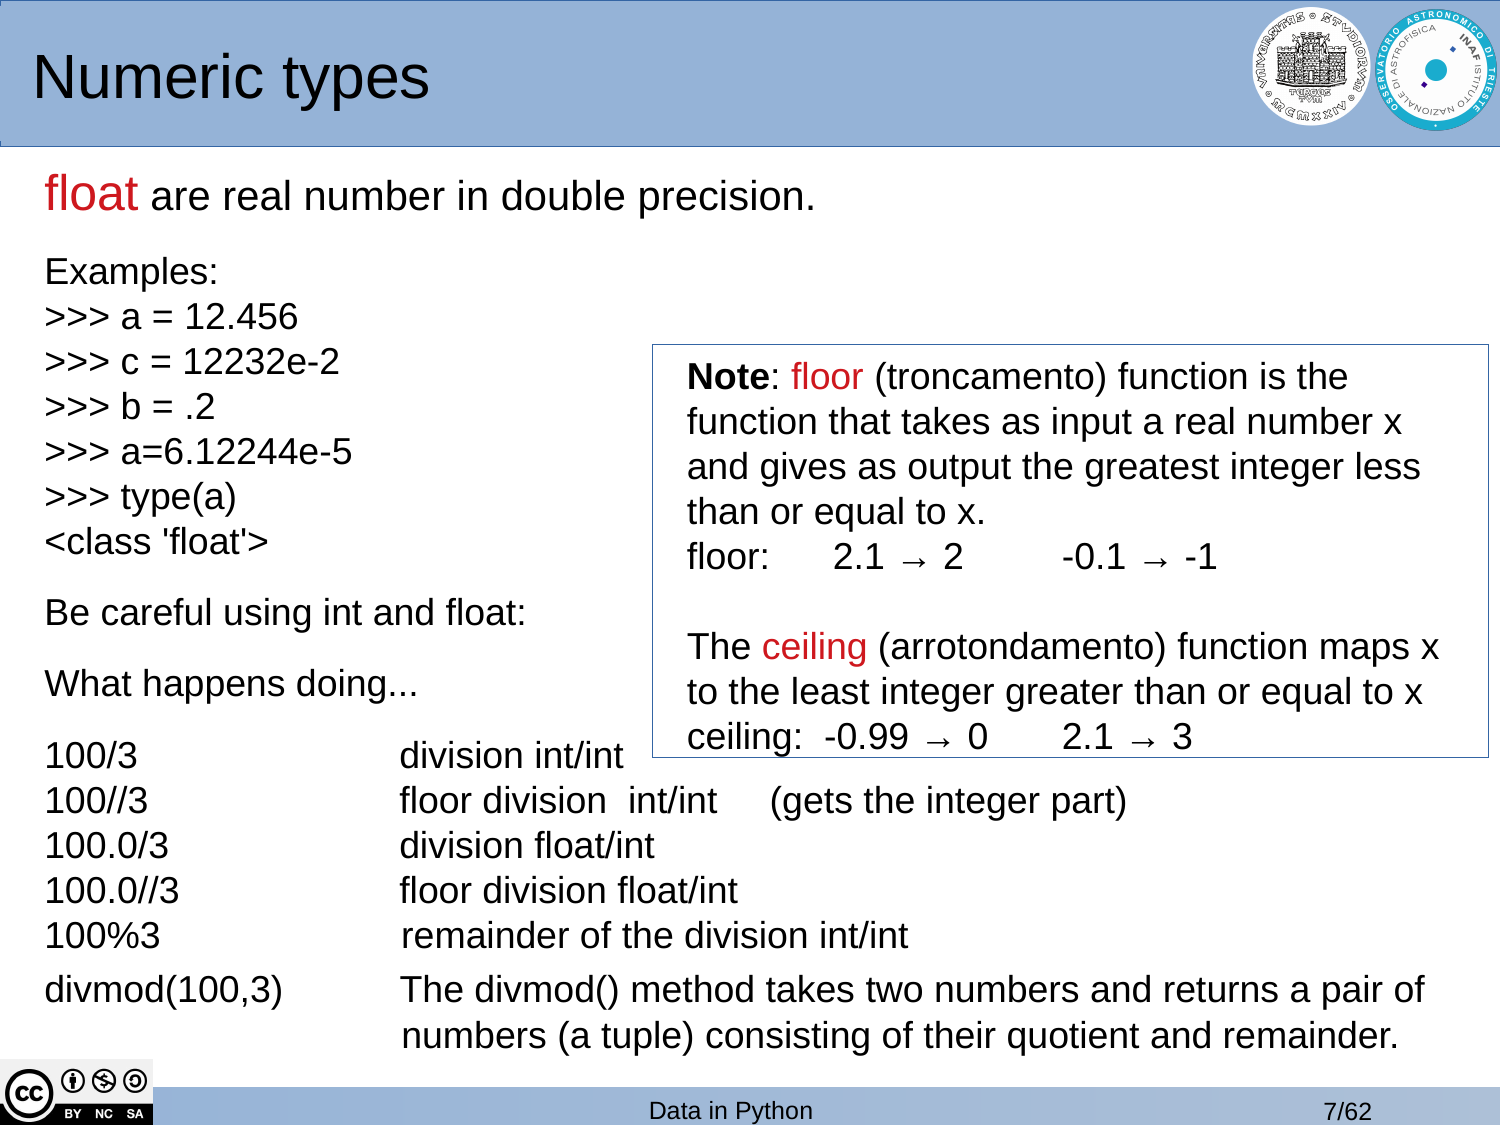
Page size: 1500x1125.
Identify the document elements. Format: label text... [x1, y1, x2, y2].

list float are real number in double precision. Examples: >>> a = 12.456 >>> c = 12232e-2 >>> b = .2 >>> a=6.12244e-5 >>> type(a) <class 'float'> Be careful using int and float: What happens doing... 100/3 division int/int 100//3 floor division int/int (gets the integer part) 100.0/3 division float/int 100.0//3 floor division float/int 100%3 remainder of the division int/int divmod(100,3) The divmod() method takes two numbers and returns a pair of numbers (a tuple) consisting of their quotient and remainder. [29, 152, 1500, 1065]
text_box [824, 696, 834, 702]
text_box [1308, 696, 1317, 702]
text_box Numeric types [0, 5, 1253, 141]
text_box [945, 696, 955, 702]
picture [1253, 0, 1500, 152]
text_box [702, 696, 713, 702]
text_box [1378, 696, 1389, 702]
text_box [1328, 696, 1338, 702]
text_box [1222, 696, 1233, 702]
list Note: floor (troncamento) function is the function that takes as input a real number x and gives as output the greatest integer less than or equal to x. floor: 2.1 → 2 -0.1 → -1 The ceiling (arrotondamento) function maps x to the least integer greater than or equal to x ceiling: -0.99 → 0 2.1 → 3 [672, 344, 1474, 696]
picture [0, 1059, 153, 1125]
text_box [1170, 696, 1180, 702]
text_box [1064, 696, 1074, 702]
text_box [652, 344, 1489, 758]
text_box [1010, 696, 1020, 702]
text_box [1286, 696, 1296, 702]
